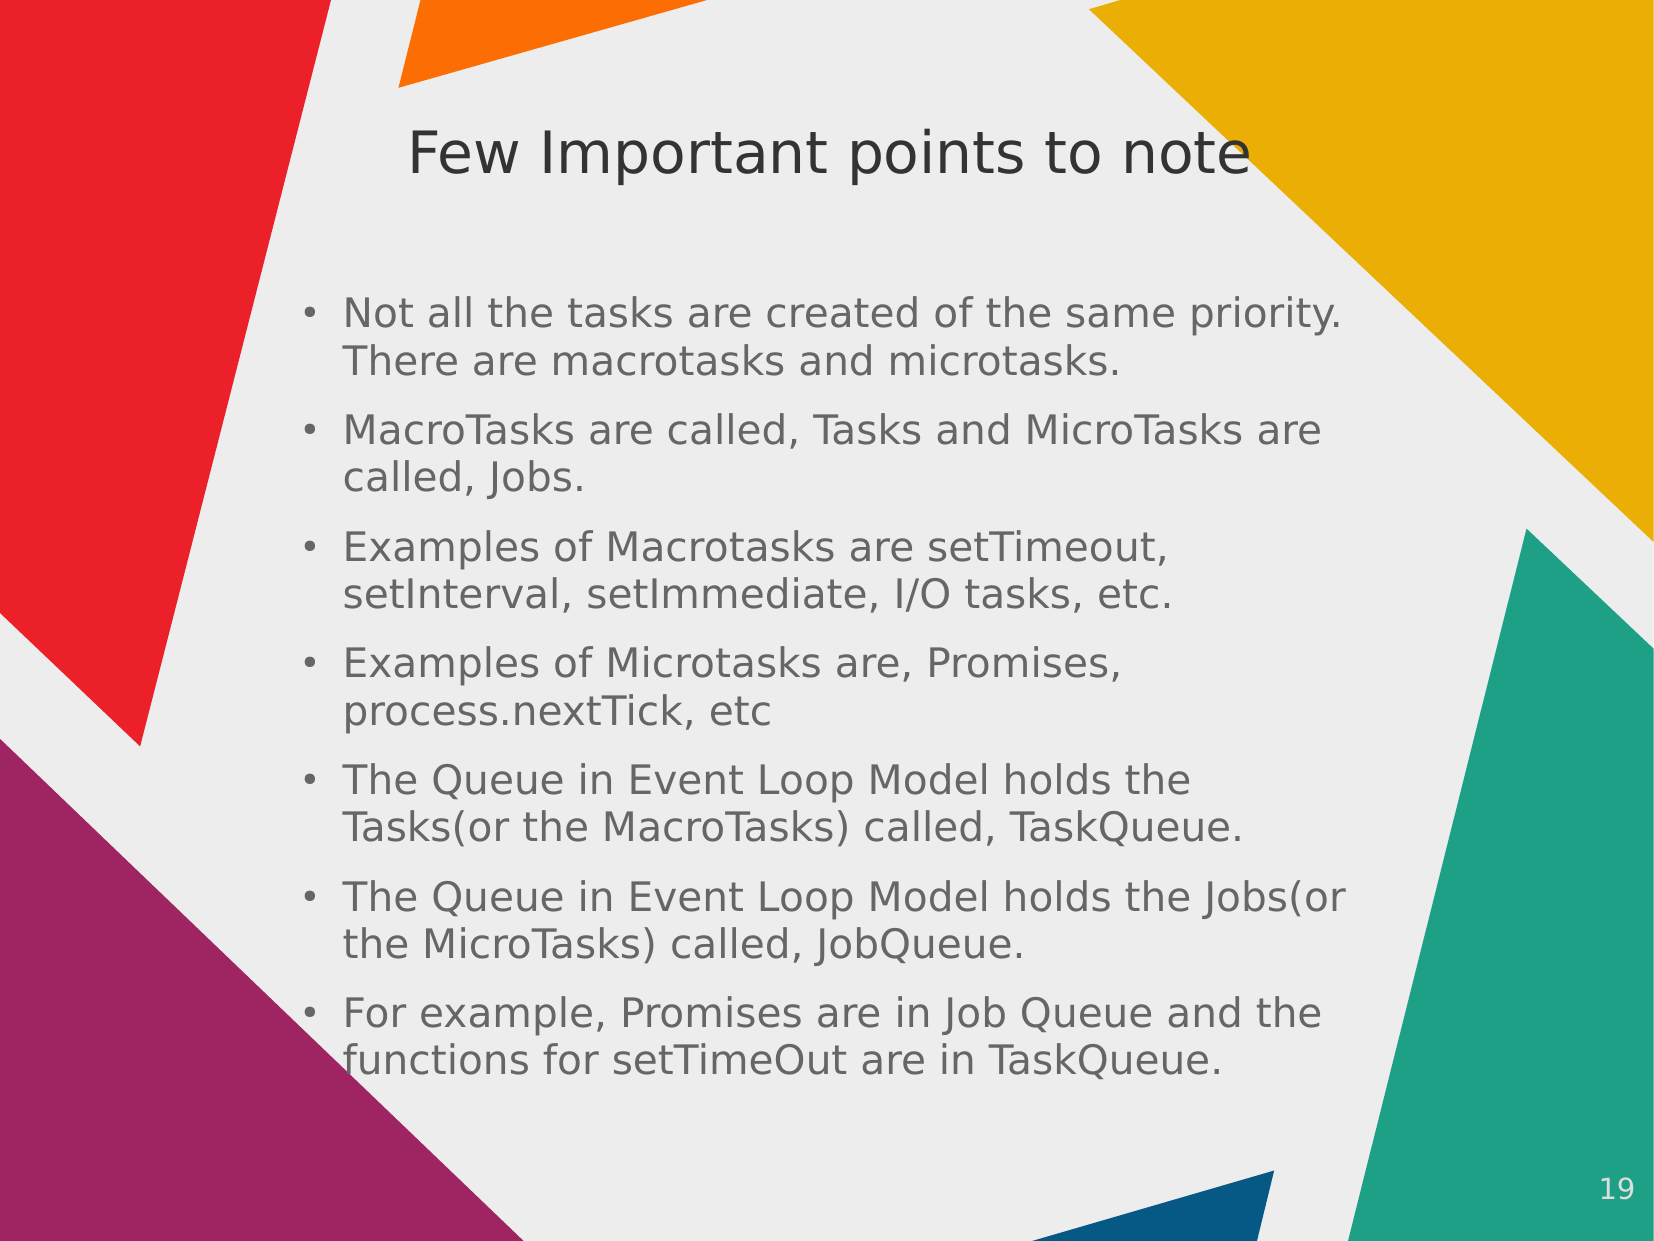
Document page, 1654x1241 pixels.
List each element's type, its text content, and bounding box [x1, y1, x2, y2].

list Not all the tasks are created of the same priority. There are macrotasks and microtasks. MacroTasks are called, Tasks and MicroTasks are called, Jobs. Examples of Macrotasks are setTimeout, setInterval, setImmediate, I/O tasks, etc. Examples of Microtasks are, Promises, process.nextTick, etc The Queue in Event Loop Model holds the Tasks(or the MacroTasks) called, TaskQueue. The Queue in Event Loop Model holds the Jobs(or the MicroTasks) called, JobQueue. For example, Promises are in Job Queue and the functions for setTimeOut are in TaskQueue. [289, 290, 1372, 1090]
title Few Important points to note [289, 49, 1372, 257]
